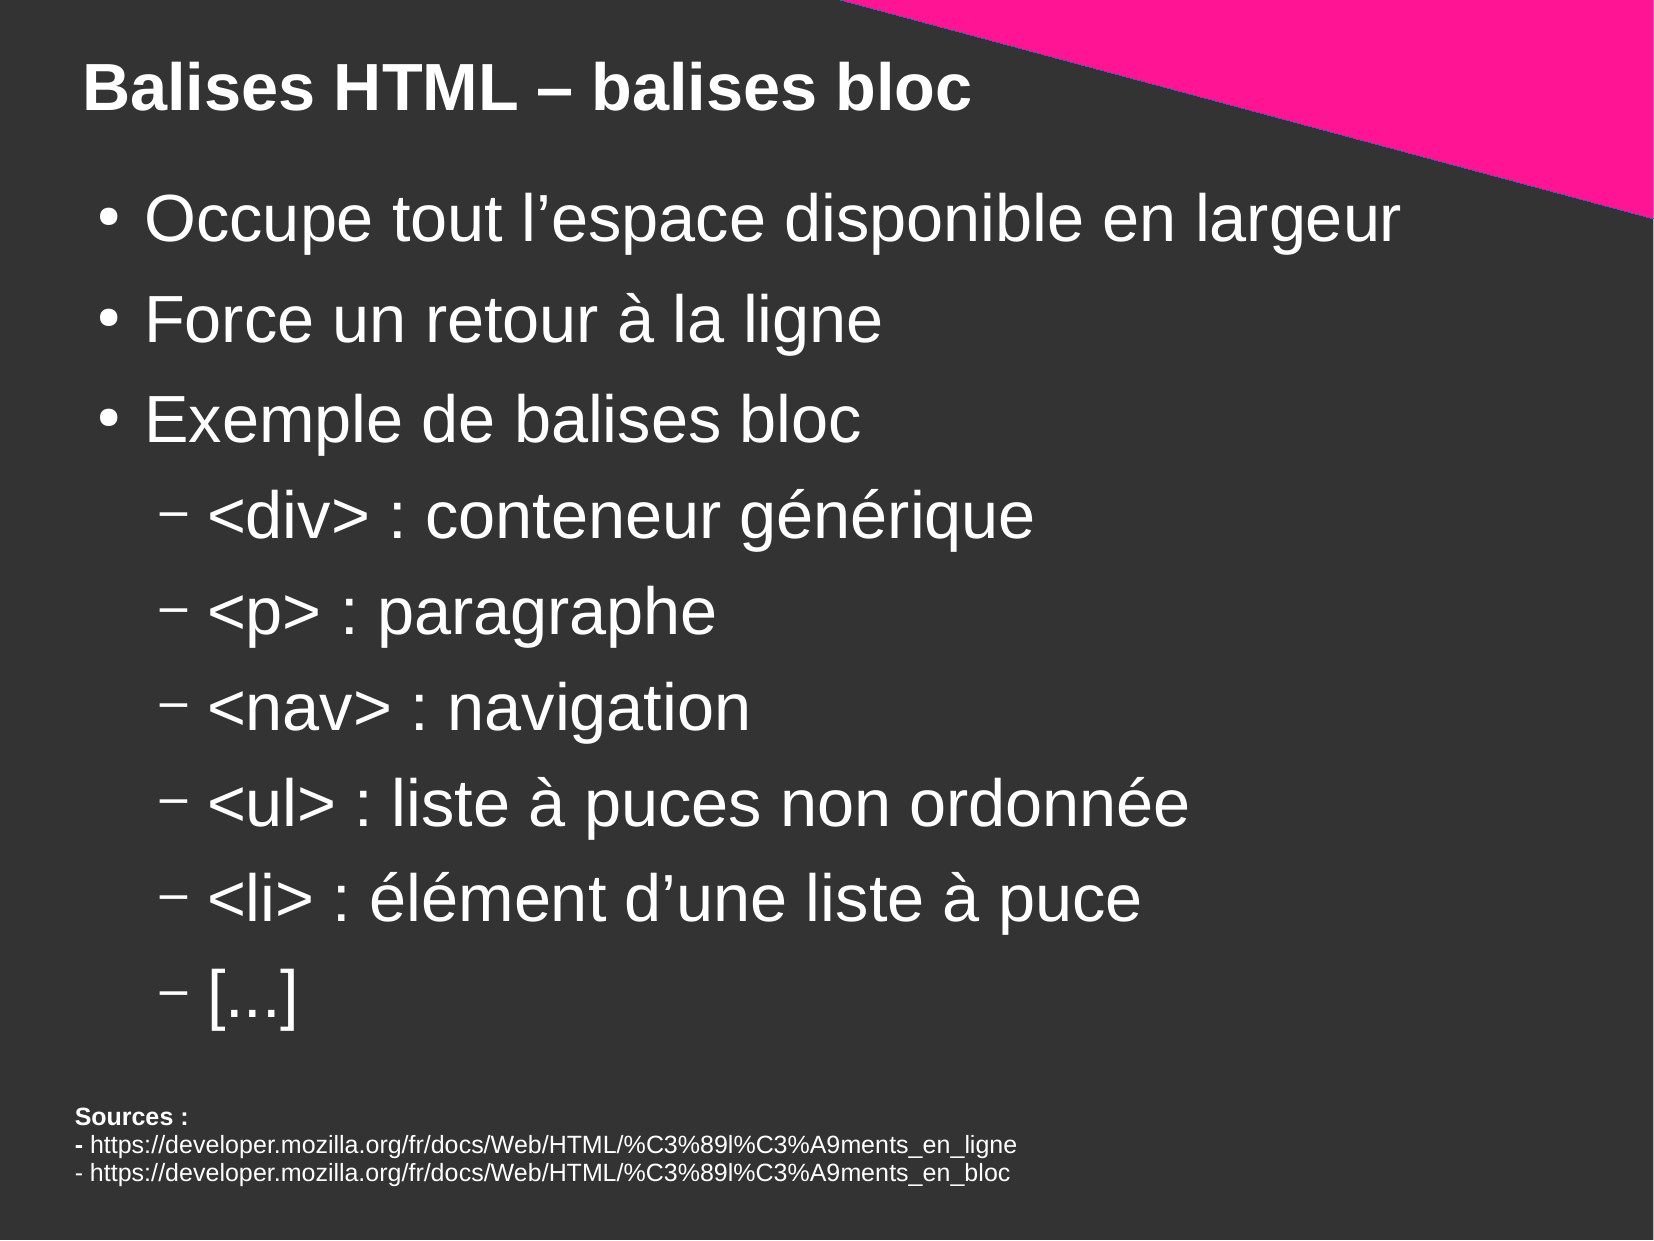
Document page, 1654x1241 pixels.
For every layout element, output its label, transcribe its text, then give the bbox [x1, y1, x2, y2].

title Balises HTML – balises bloc [82, 49, 1405, 153]
text_box Sources : - https://developer.mozilla.org/fr/docs/Web/HTML/%C3%89l%C3%A9ments_en_ligne - https://developer.mozilla.org/fr/docs/Web/HTML/%C3%89l%C3%A9ments_en_bloc [60, 1095, 1546, 1208]
text_box [840, 0, 1654, 219]
list Occupe tout l’espace disponible en largeur Force un retour à la ligne Exemple de balises bloc <div> : conteneur générique <p> : paragraphe <nav> : navigation <ul> : liste à puces non ordonnée <li> : élément d’une liste à puce [...] [81, 180, 1621, 1036]
